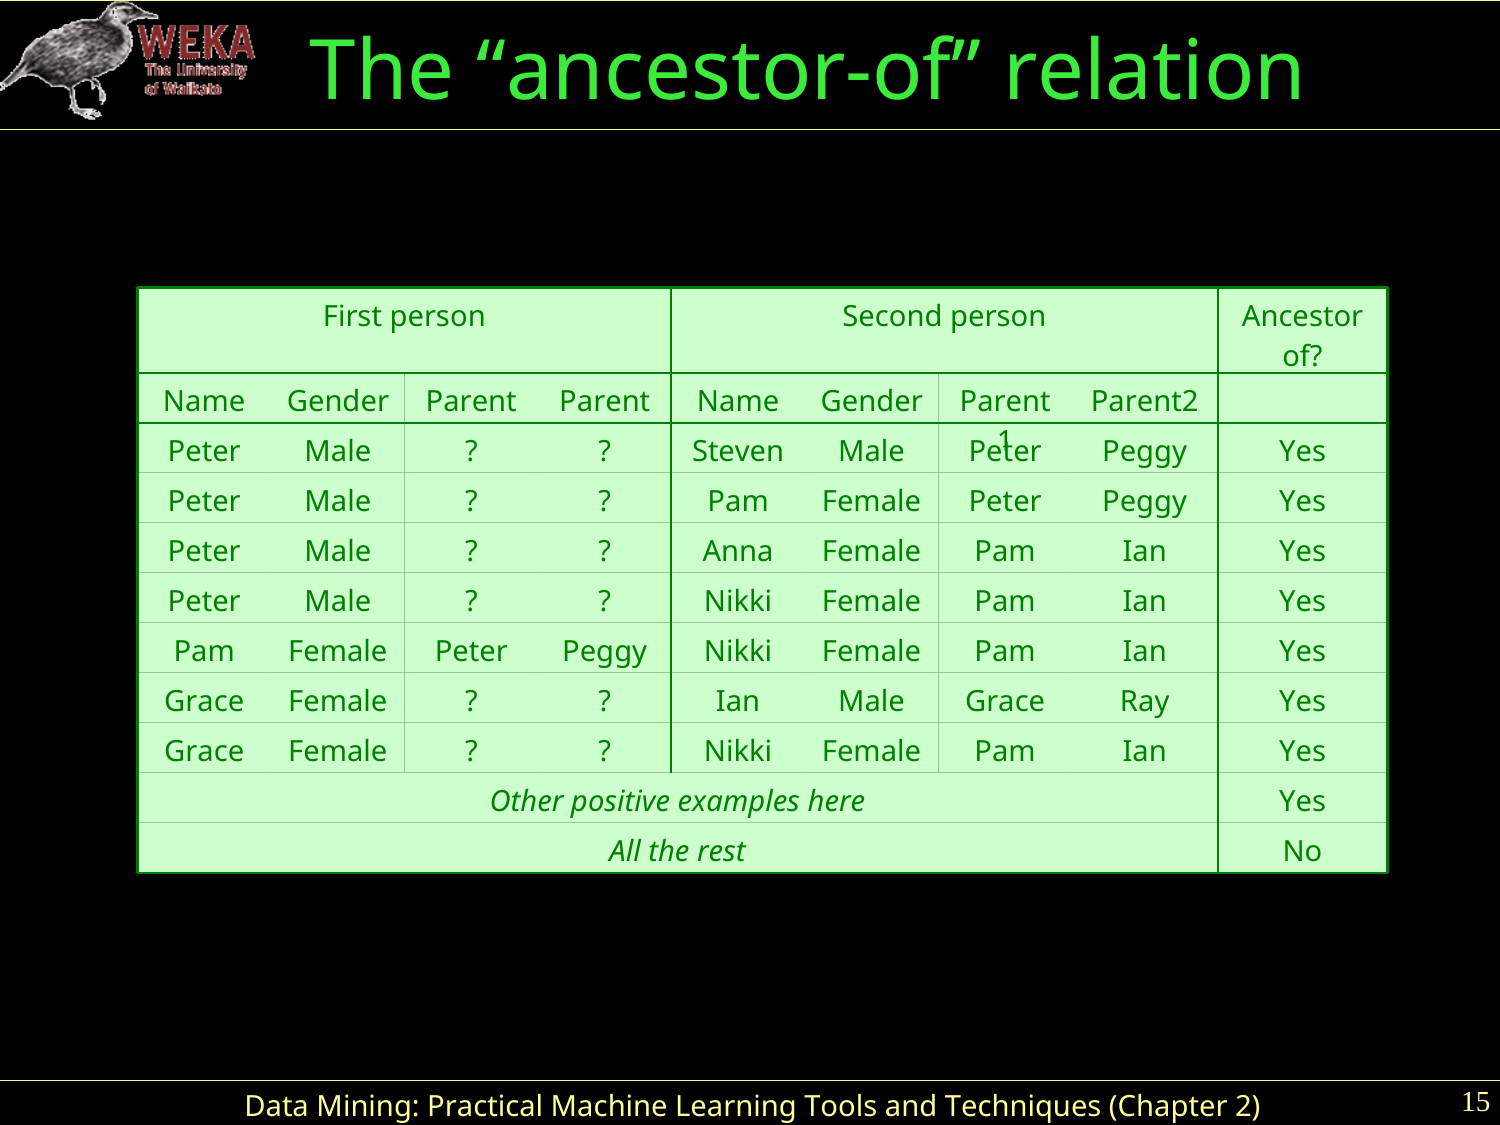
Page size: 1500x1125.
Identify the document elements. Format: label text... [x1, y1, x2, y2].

text_box ? [405, 723, 538, 773]
text_box Pam [938, 523, 1072, 573]
text_box Ian [1072, 573, 1217, 623]
picture [0, 1, 266, 129]
title The “ancestor-of” relation [295, 0, 1500, 148]
text_box [1219, 374, 1386, 422]
text_box Male [272, 523, 405, 573]
text_box Yes [1219, 523, 1386, 573]
text_box ? [405, 473, 538, 523]
text_box Female [805, 573, 938, 623]
text_box Ian [672, 673, 805, 723]
text_box Nikki [672, 623, 805, 673]
text_box Yes [1219, 573, 1386, 623]
text_box Female [272, 623, 405, 673]
text_box Female [272, 673, 405, 723]
text_box Peggy [1072, 473, 1217, 523]
text_box Gender [272, 374, 405, 422]
text_box Steven [672, 424, 805, 473]
text_box ? [405, 424, 538, 473]
text_box Pam [939, 723, 1072, 773]
text_box Ancestor of? [1219, 289, 1386, 372]
text_box Male [272, 473, 405, 523]
text_box Pam [672, 473, 805, 523]
text_box Yes [1219, 424, 1386, 473]
text_box Name [139, 374, 272, 422]
text_box All the rest [139, 822, 1217, 872]
text_box ? [405, 523, 538, 573]
text_box Other positive examples here [139, 773, 1217, 822]
text_box Second person [672, 289, 1217, 372]
text_box Peter [938, 473, 1072, 523]
text_box ? [538, 673, 670, 723]
text_box Female [805, 523, 938, 573]
text_box ? [538, 473, 670, 523]
text_box Grace [139, 723, 272, 773]
text_box Pam [139, 623, 272, 673]
text_box Peggy [538, 623, 670, 673]
text_box Peter [405, 623, 538, 673]
text_box Anna [672, 523, 805, 573]
text_box Yes [1219, 473, 1386, 523]
text_box Peter [139, 573, 272, 623]
text_box Pam [938, 573, 1072, 623]
text_box Grace [938, 673, 1072, 723]
text_box Male [272, 424, 405, 473]
text_box Nikki [672, 573, 805, 623]
text_box Male [272, 573, 405, 623]
text_box Female [805, 623, 938, 673]
text_box Parent1 [938, 374, 1072, 422]
text_box ? [538, 424, 670, 473]
text_box Parent1 [405, 374, 538, 422]
text_box Nikki [672, 723, 805, 773]
text_box Ian [1072, 723, 1217, 773]
text_box Parent2 [1072, 374, 1217, 422]
text_box Peggy [1072, 424, 1217, 473]
text_box Yes [1219, 773, 1386, 822]
text_box ? [538, 573, 670, 623]
text_box Male [805, 673, 938, 723]
text_box Peter [139, 523, 272, 573]
text_box Peter [938, 424, 1072, 473]
text_box Male [805, 424, 938, 473]
text_box Pam [938, 623, 1072, 673]
text_box Peter [139, 473, 272, 523]
text_box Female [805, 473, 938, 523]
text_box Parent2 [538, 374, 670, 422]
text_box Gender [805, 374, 938, 422]
text_box Peter [139, 424, 272, 473]
text_box Grace [139, 673, 272, 723]
text_box Ray [1072, 673, 1217, 723]
text_box ? [538, 523, 670, 573]
text_box Yes [1219, 623, 1386, 673]
text_box Female [272, 723, 405, 773]
text_box No [1219, 822, 1386, 872]
text_box Female [805, 723, 939, 773]
text_box ? [405, 673, 538, 723]
text_box First person [139, 289, 670, 372]
text_box Ian [1072, 523, 1217, 573]
text_box Ian [1072, 623, 1217, 673]
text_box Yes [1219, 723, 1386, 773]
text_box ? [538, 723, 670, 773]
text_box Yes [1219, 673, 1386, 723]
text_box ? [405, 573, 538, 623]
text_box Name [672, 374, 805, 422]
